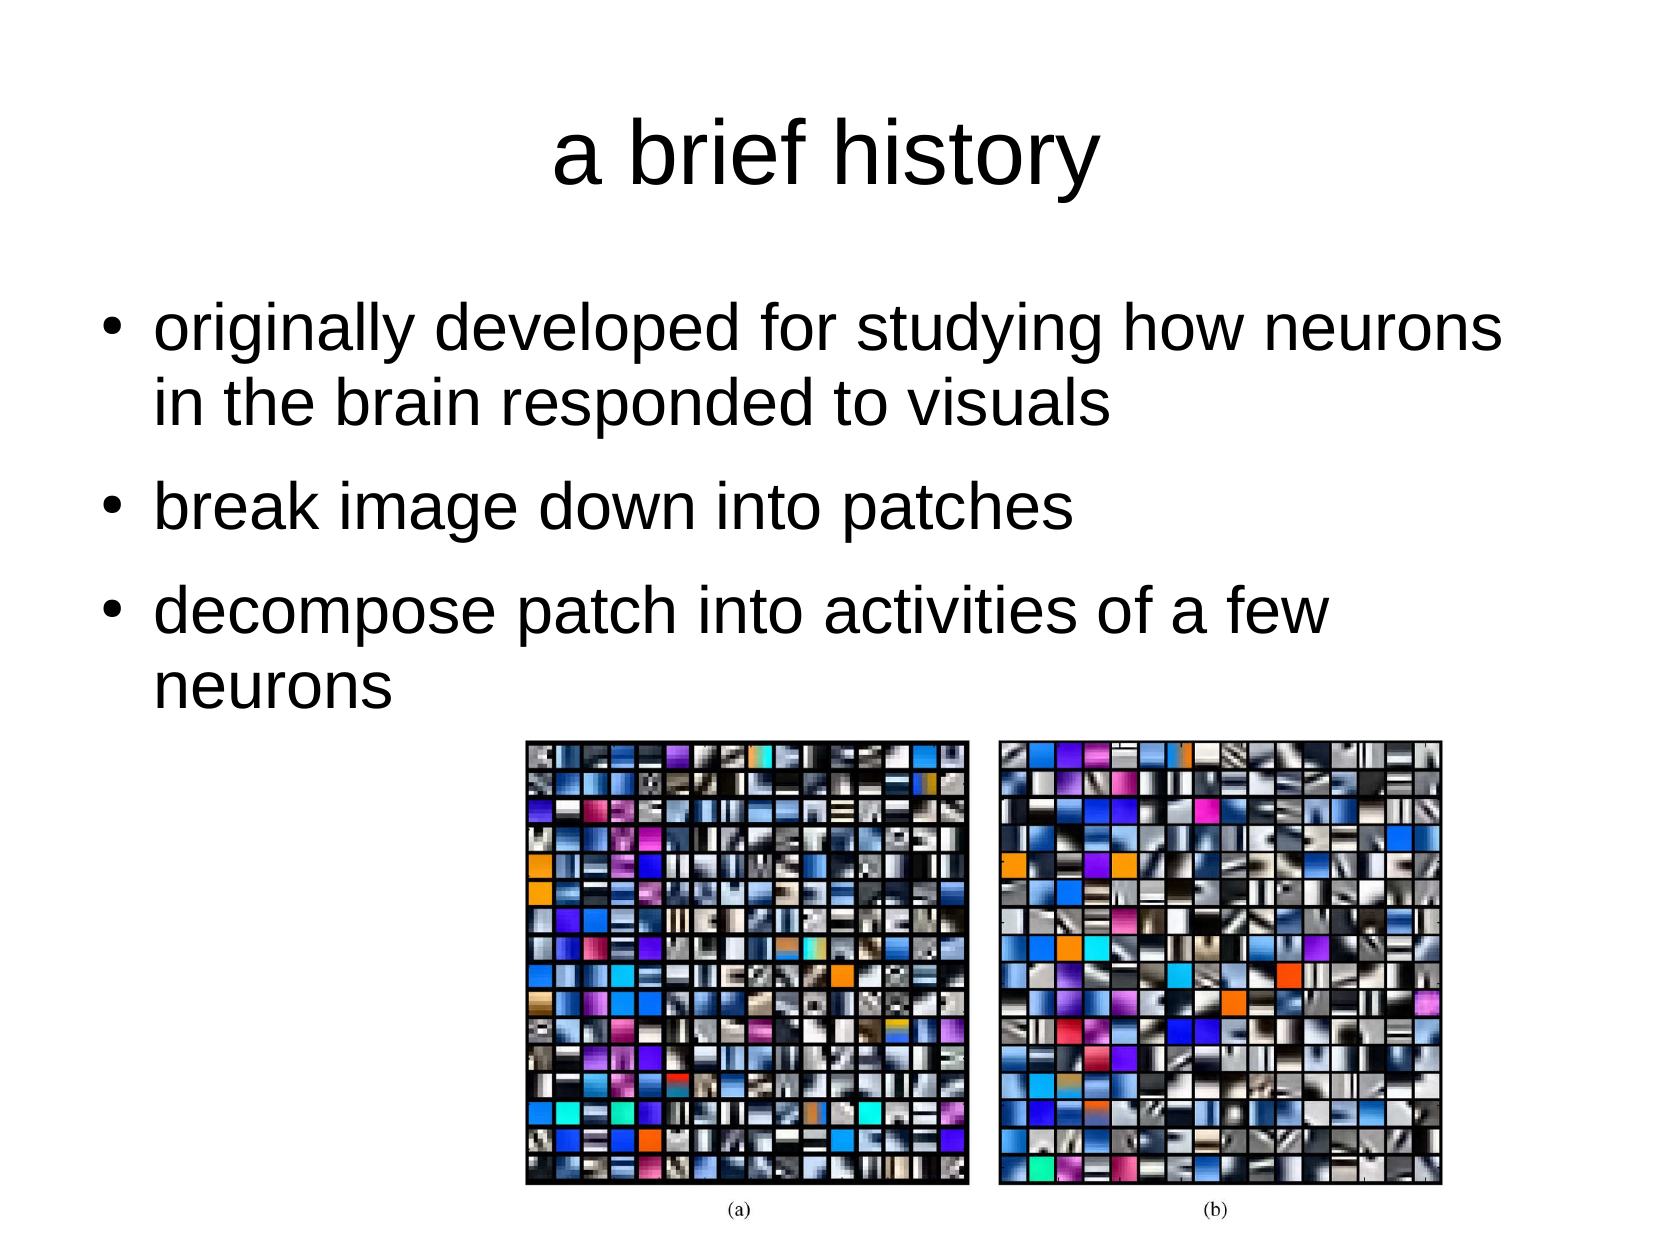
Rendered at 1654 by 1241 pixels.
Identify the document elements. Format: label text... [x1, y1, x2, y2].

title a brief history [82, 56, 1571, 250]
picture [525, 740, 1444, 1238]
list originally developed for studying how neurons in the brain responded to visuals break image down into patches decompose patch into activities of a few neurons [82, 290, 1571, 1094]
